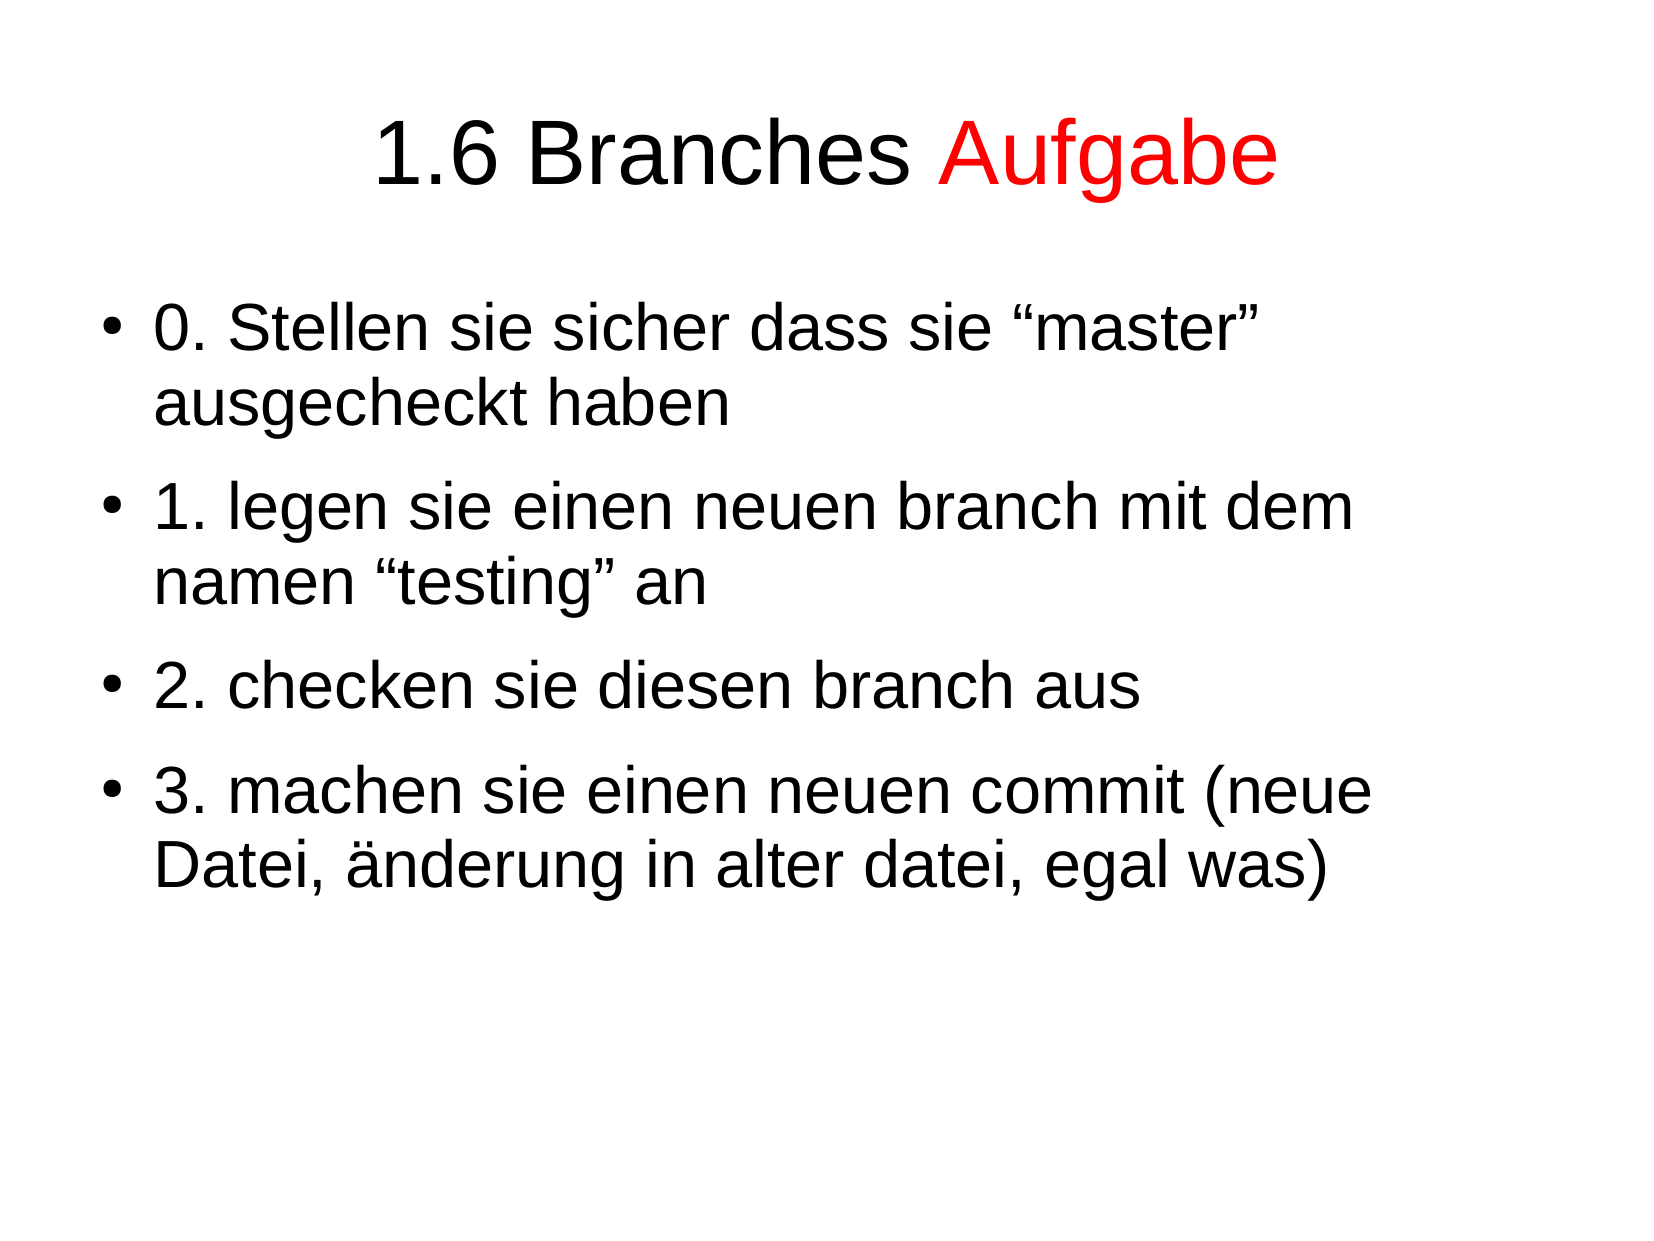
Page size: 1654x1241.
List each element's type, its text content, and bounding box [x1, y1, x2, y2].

title 1.6 Branches Aufgabe [82, 49, 1571, 257]
list 0. Stellen sie sicher dass sie “master” ausgecheckt haben 1. legen sie einen neuen branch mit dem namen “testing” an 2. checken sie diesen branch aus 3. machen sie einen neuen commit (neue Datei, änderung in alter datei, egal was) [82, 290, 1538, 1010]
